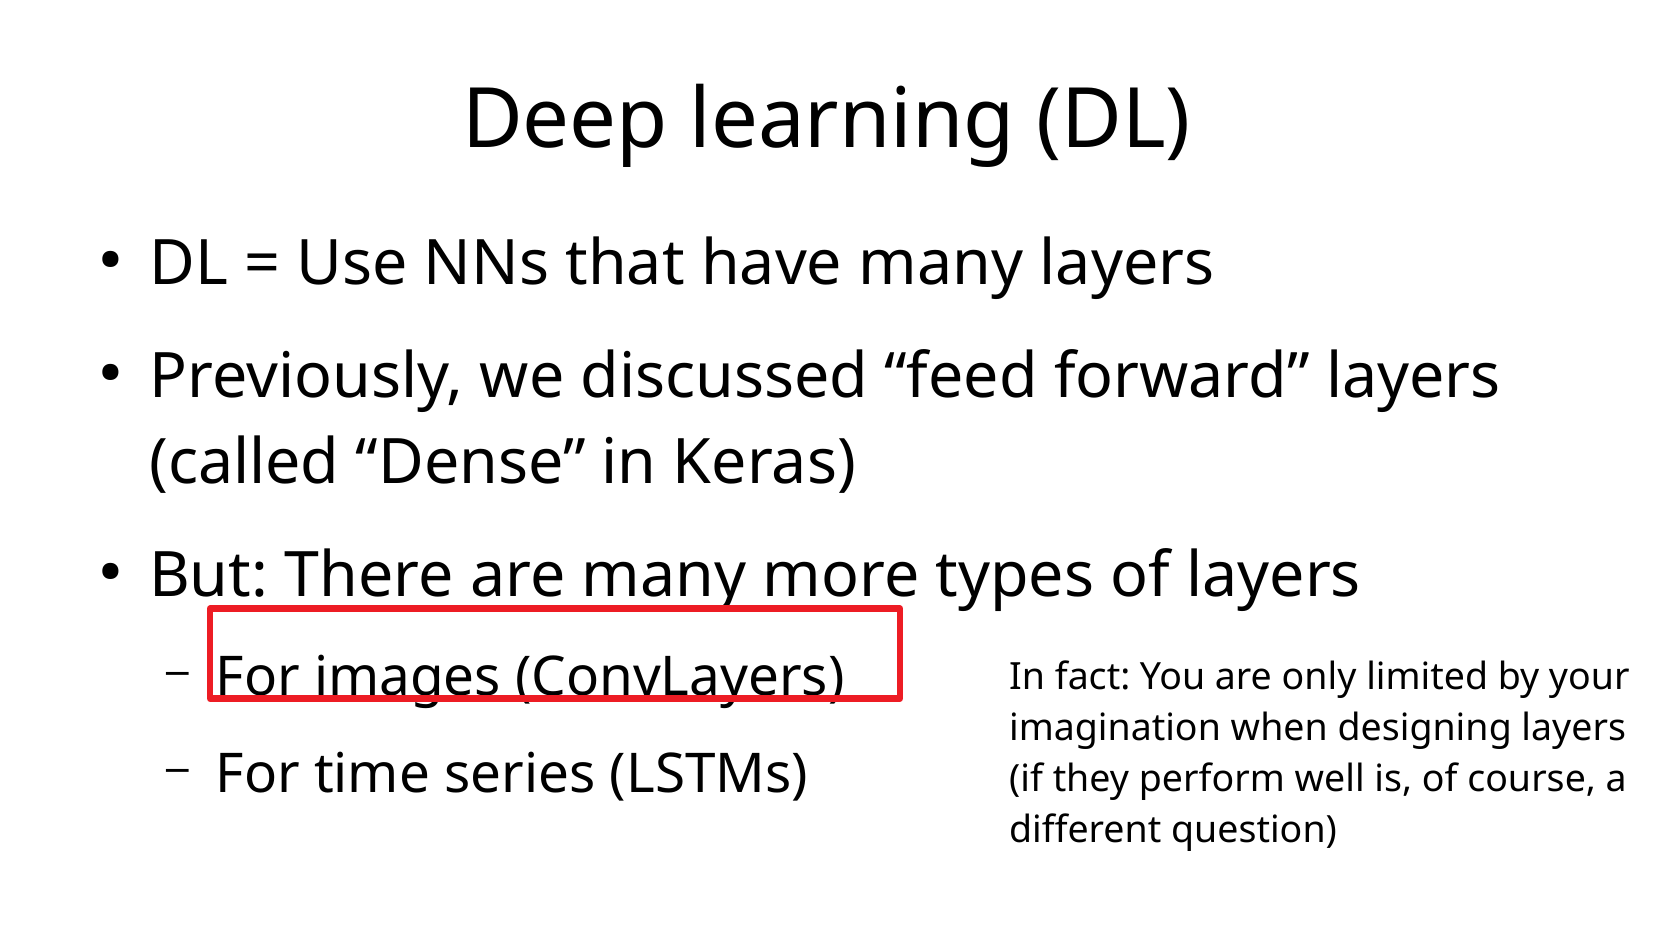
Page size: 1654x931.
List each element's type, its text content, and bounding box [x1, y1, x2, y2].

text_box In fact: You are only limited by your imagination when designing layers (if they perform well is, of course, a different question) [994, 642, 1606, 838]
title Deep learning (DL) [82, 37, 1571, 193]
list DL = Use NNs that have many layers Previously, we discussed “feed forward” layers (called “Dense” in Keras) But: There are many more types of layers For images (ConvLayers) For time series (LSTMs) [82, 217, 1571, 811]
